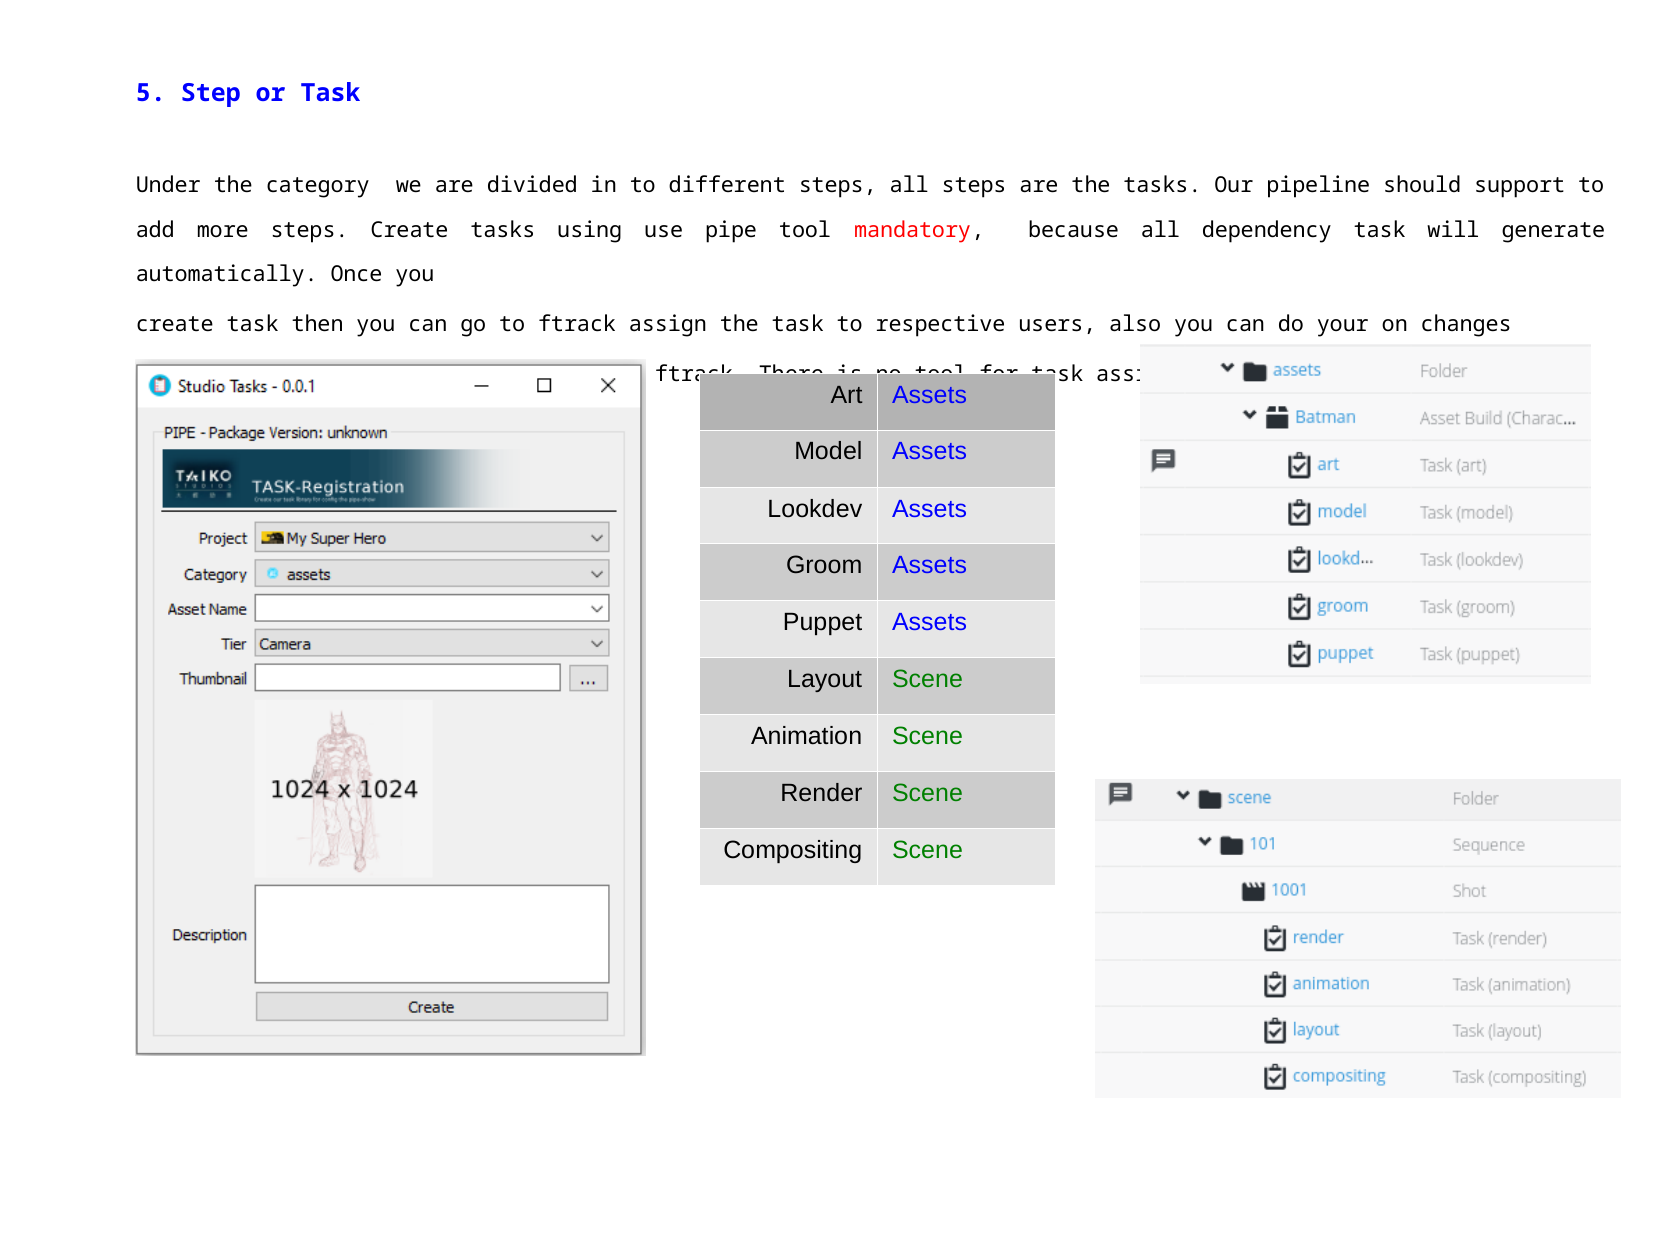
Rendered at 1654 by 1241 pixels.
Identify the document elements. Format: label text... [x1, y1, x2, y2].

table_cell Layout [700, 658, 877, 714]
table_cell Scene [878, 658, 1055, 714]
table_cell Animation [700, 715, 877, 771]
picture [1095, 779, 1621, 1099]
picture [135, 359, 646, 1056]
table_cell Groom [700, 544, 877, 600]
table_cell Assets [878, 601, 1055, 657]
table_cell Assets [878, 488, 1055, 543]
text_box 5. Step or Task Under the category we are divided in to different steps, all steps are the tasks. Our pipeline should support to add more steps. Create tasks using use pipe tool mandatory, because all dependency task will generate automatically. Once you create task then you can go to ftrack assign the task to respective users, also you can do your on changes All the task assignment has to done via ftrack. There is no tool for task assignment. [121, 67, 1622, 287]
table_cell Scene [878, 829, 1055, 885]
table_cell Puppet [700, 601, 877, 657]
picture [1140, 344, 1591, 684]
table_cell Render [700, 772, 877, 828]
table_cell Lookdev [700, 488, 877, 543]
table_cell Assets [878, 544, 1055, 600]
table_cell Model [700, 431, 877, 487]
table_header Art [700, 374, 877, 430]
table_header Assets [878, 374, 1055, 430]
table_cell Assets [878, 431, 1055, 487]
table_cell Scene [878, 715, 1055, 771]
table_cell Scene [878, 772, 1055, 828]
table_cell Compositing [700, 829, 877, 885]
